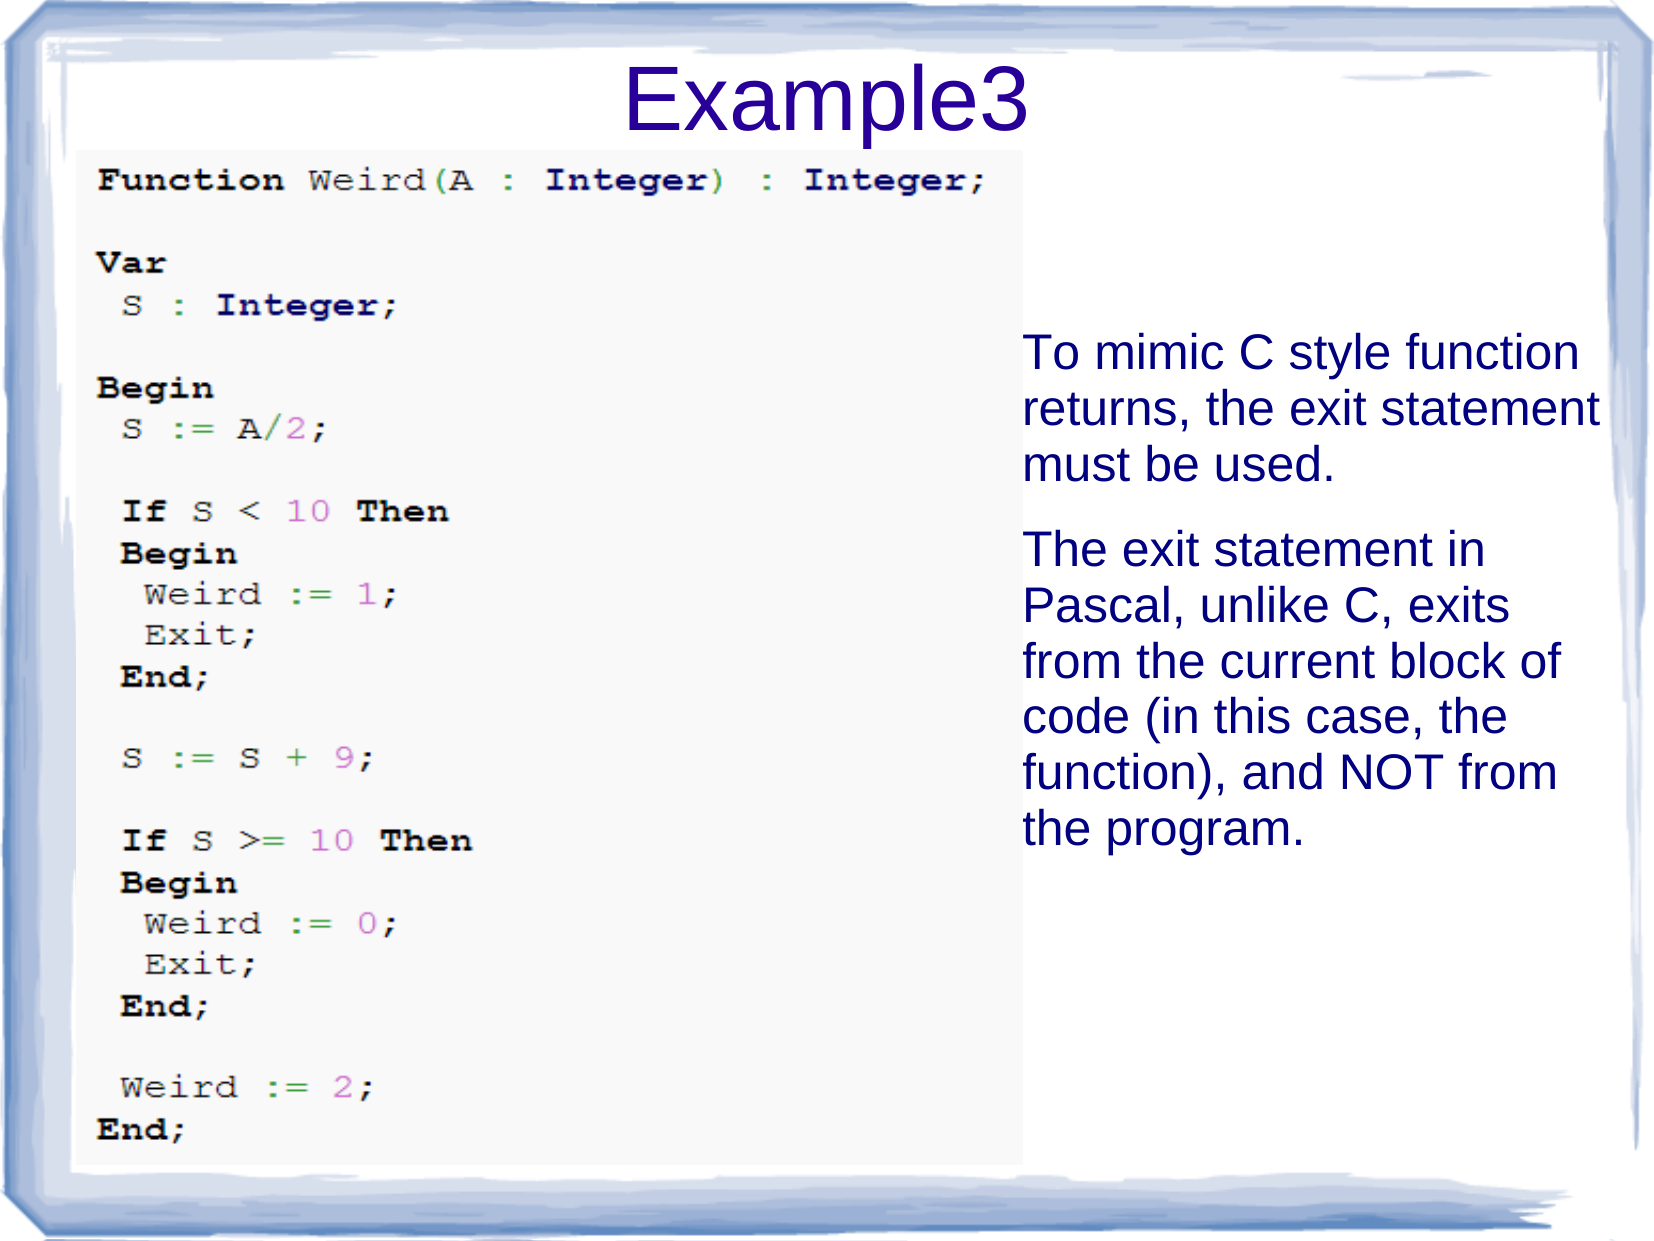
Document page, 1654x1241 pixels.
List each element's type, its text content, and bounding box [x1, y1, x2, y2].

picture [0, 0, 1654, 1241]
list To mimic C style function returns, the exit statement must be used. The exit statement in Pascal, unlike C, exits from the current block of code (in this case, the function), and NOT from the program. [1023, 324, 1622, 1087]
title Example3 [82, 47, 1571, 151]
